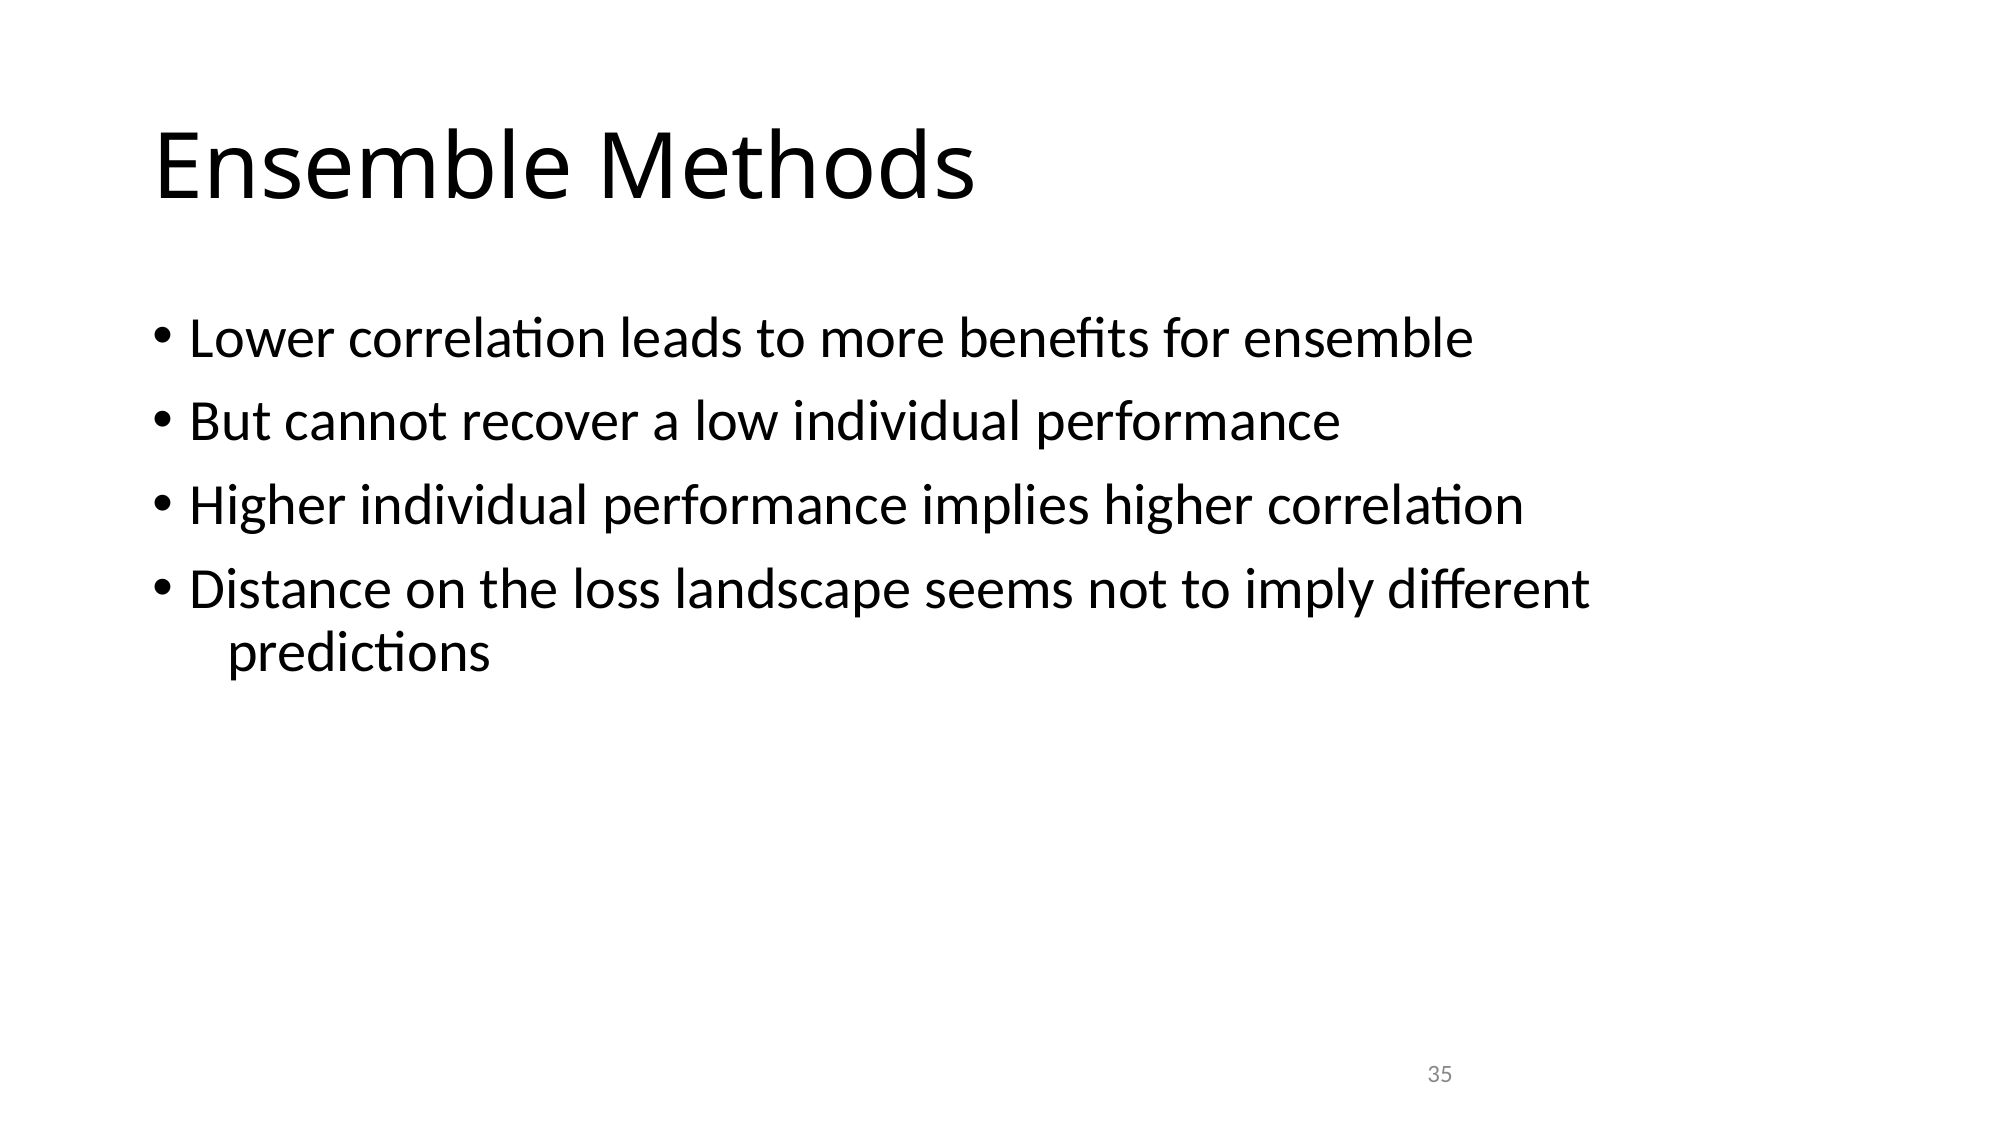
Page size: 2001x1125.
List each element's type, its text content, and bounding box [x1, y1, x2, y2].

list Lower correlation leads to more benefits for ensemble But cannot recover a low individual performance Higher individual performance implies higher correlation Distance on the loss landscape seems not to imply different predictions [137, 299, 1863, 1014]
text_box [1412, 1042, 1863, 1103]
title Ensemble Methods [137, 59, 1863, 278]
